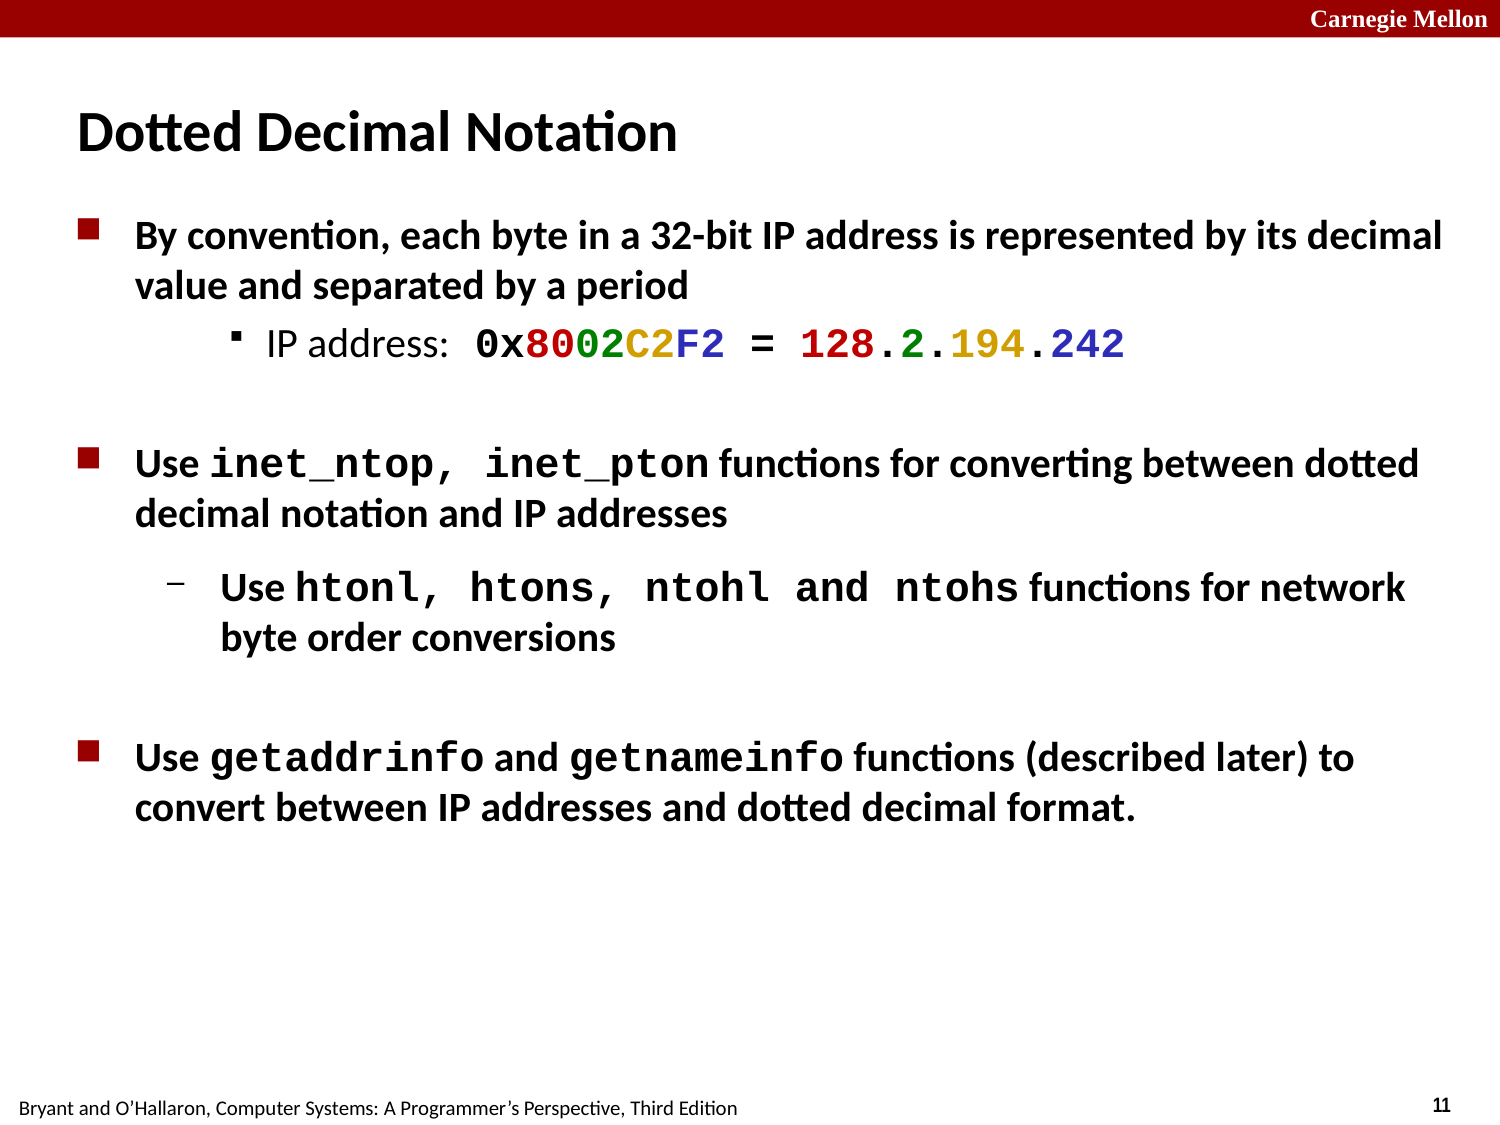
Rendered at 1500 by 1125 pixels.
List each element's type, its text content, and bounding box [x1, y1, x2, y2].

title Dotted Decimal Notation [62, 80, 1191, 175]
list By convention, each byte in a 32-bit IP address is represented by its decimal value and separated by a period IP address: 0x8002C2F2 = 128.2.194.242 Use inet_ntop, inet_pton functions for converting between dotted decimal notation and IP addresses Use htonl, htons, ntohl and ntohs functions for network byte order conversions Use getaddrinfo and getnameinfo functions (described later) to convert between IP addresses and dotted decimal format. [63, 200, 1463, 1050]
